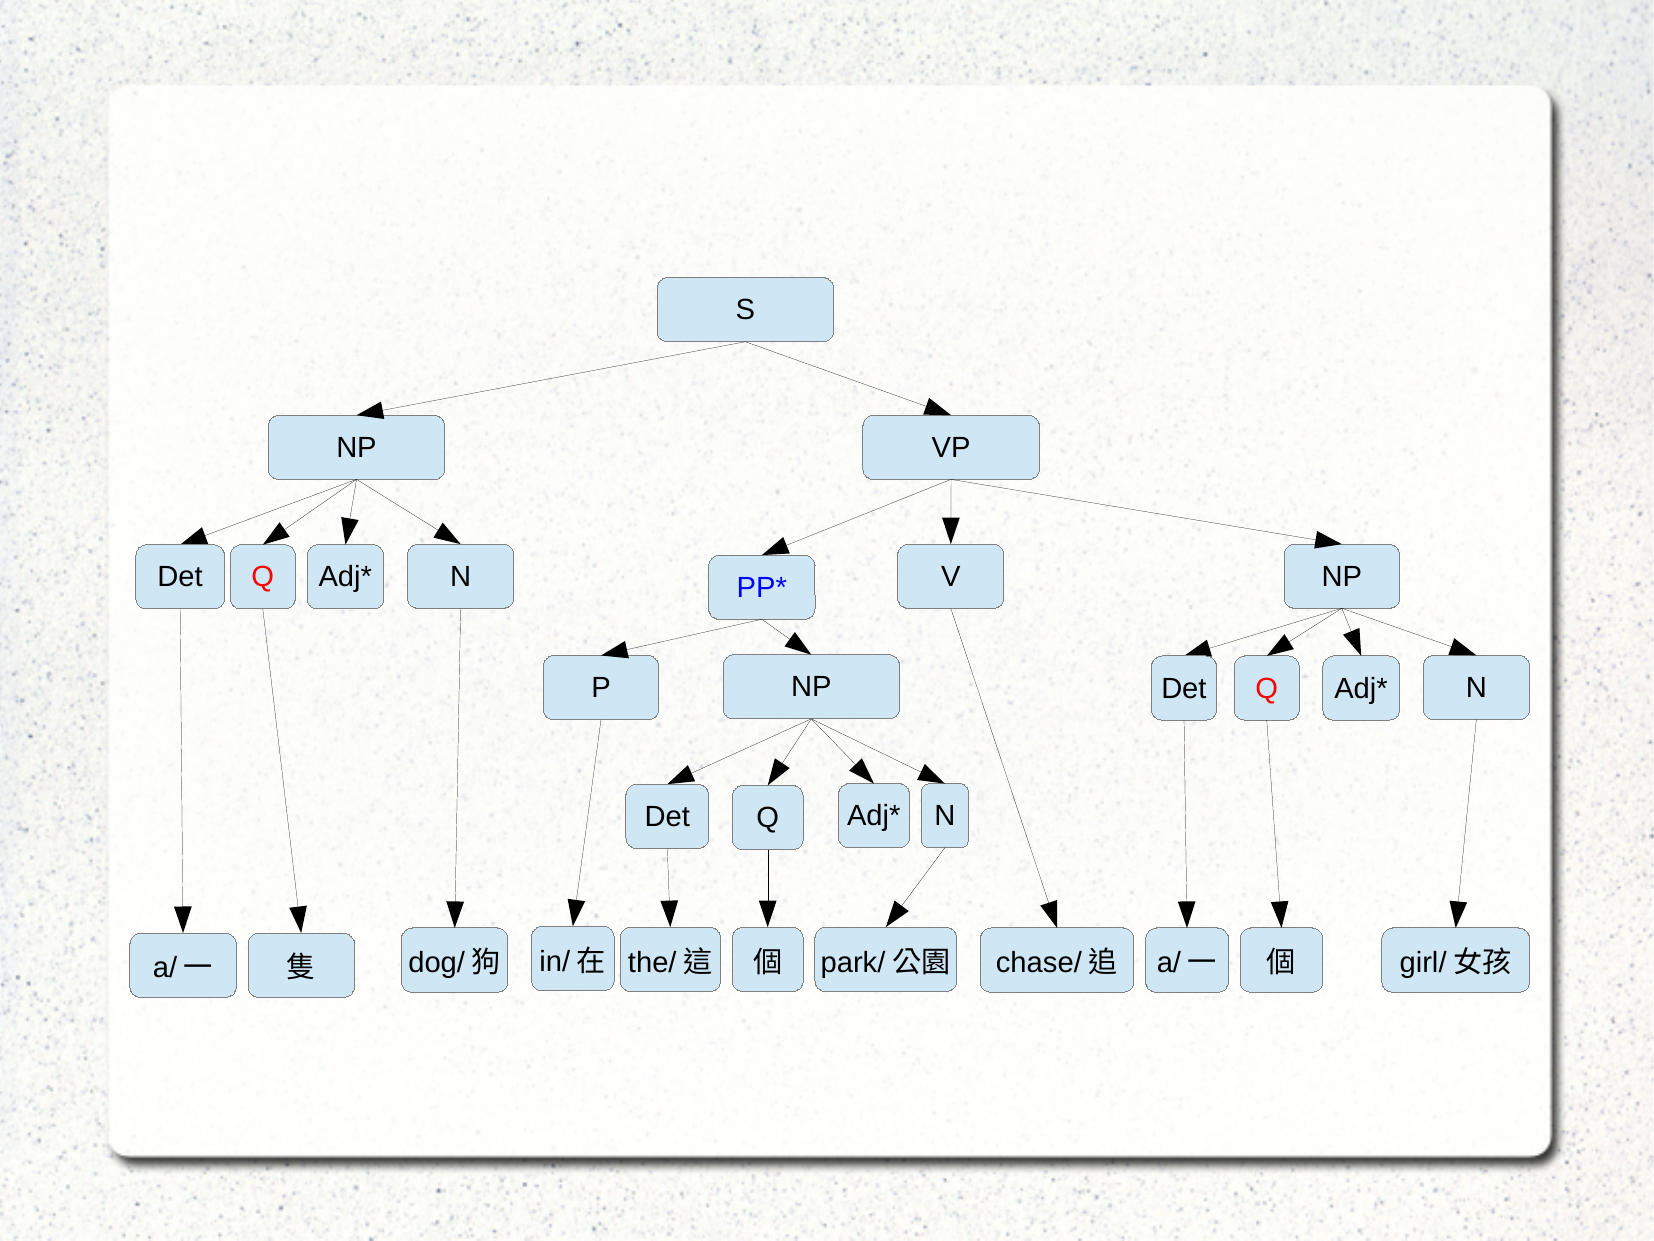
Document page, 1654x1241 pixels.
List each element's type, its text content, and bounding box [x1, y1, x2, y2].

text_box 個 [1240, 927, 1323, 993]
text_box 個 [732, 927, 804, 992]
text_box Adj* [1322, 655, 1400, 721]
text_box Q [230, 544, 296, 609]
text_box Adj* [838, 783, 910, 848]
text_box VP [862, 415, 1040, 480]
text_box girl/女孩 [1381, 927, 1530, 993]
text_box NP [1284, 544, 1400, 609]
text_box a/一 [1145, 927, 1229, 993]
text_box Det [1151, 655, 1217, 721]
text_box Det [625, 784, 709, 849]
text_box chase/追 [980, 927, 1134, 993]
text_box N [407, 544, 514, 609]
text_box S [657, 277, 834, 342]
text_box 隻 [248, 933, 355, 998]
text_box the/這 [620, 927, 721, 992]
text_box Det [135, 544, 225, 609]
text_box park/公園 [814, 927, 957, 992]
text_box Q [1234, 655, 1300, 721]
text_box dog/狗 [401, 927, 508, 993]
text_box N [1423, 655, 1530, 720]
text_box Adj* [307, 544, 384, 609]
picture [0, 0, 1654, 1241]
text_box N [921, 783, 969, 848]
text_box V [897, 544, 1004, 609]
text_box PP* [708, 555, 816, 620]
text_box NP [268, 415, 445, 480]
text_box a/一 [129, 933, 237, 998]
text_box in/在 [531, 926, 615, 991]
text_box NP [723, 654, 900, 719]
text_box Q [732, 785, 804, 850]
text_box P [543, 655, 659, 720]
